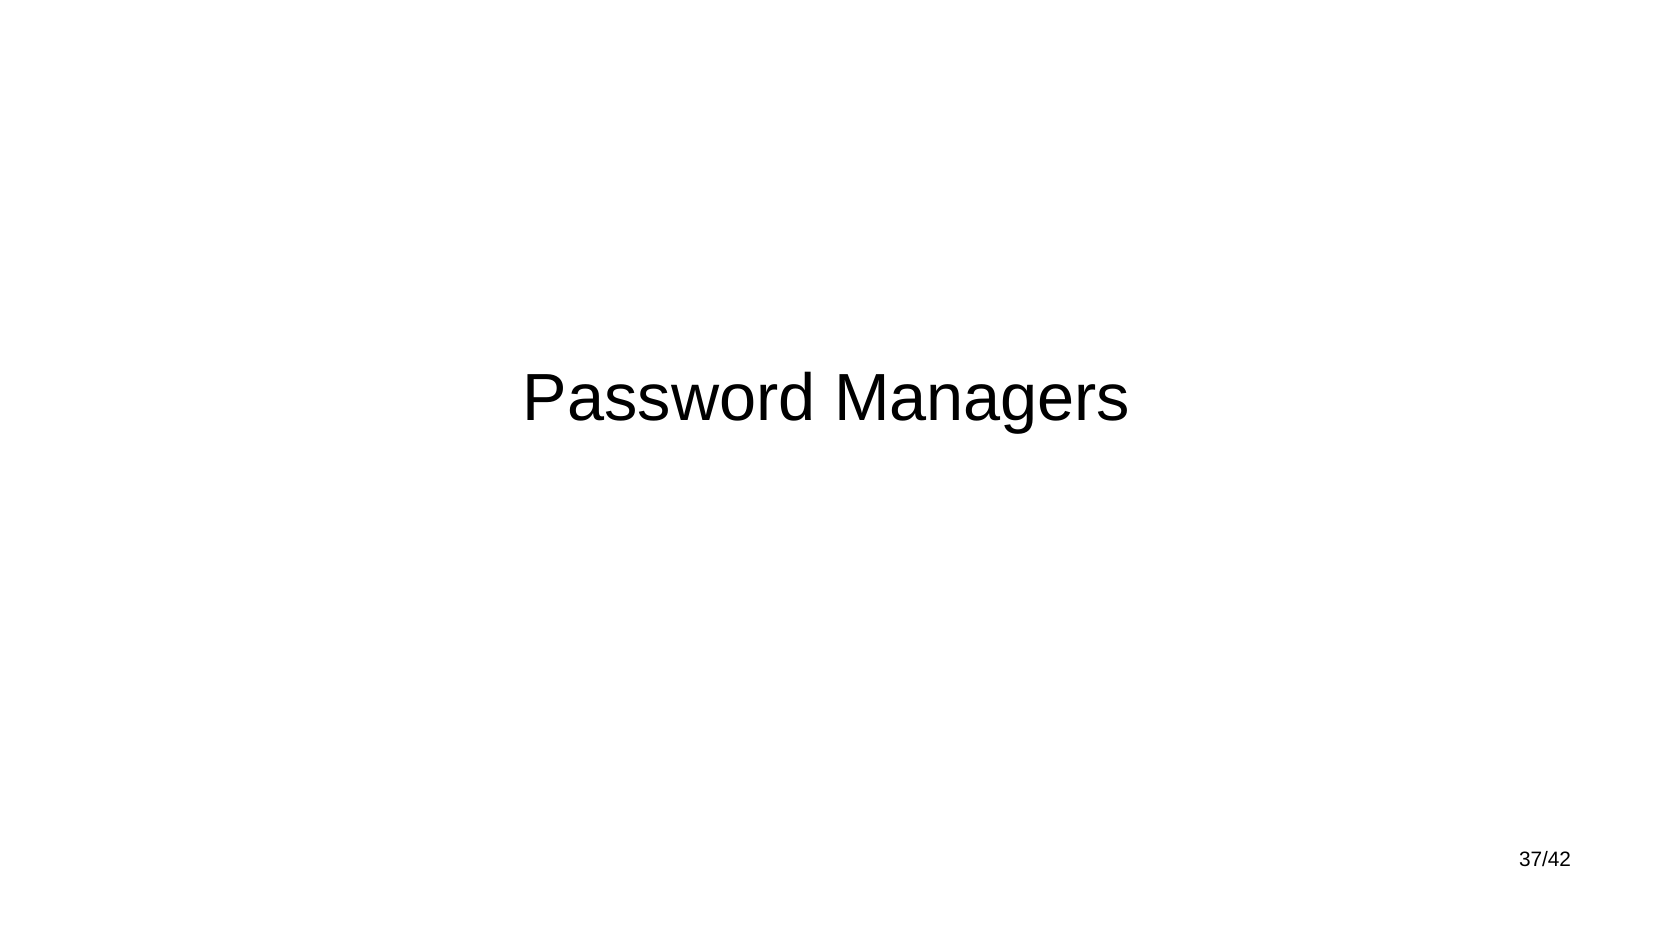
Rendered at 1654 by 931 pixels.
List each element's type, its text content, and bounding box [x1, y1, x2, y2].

subtitle Password Managers [82, 37, 1571, 757]
